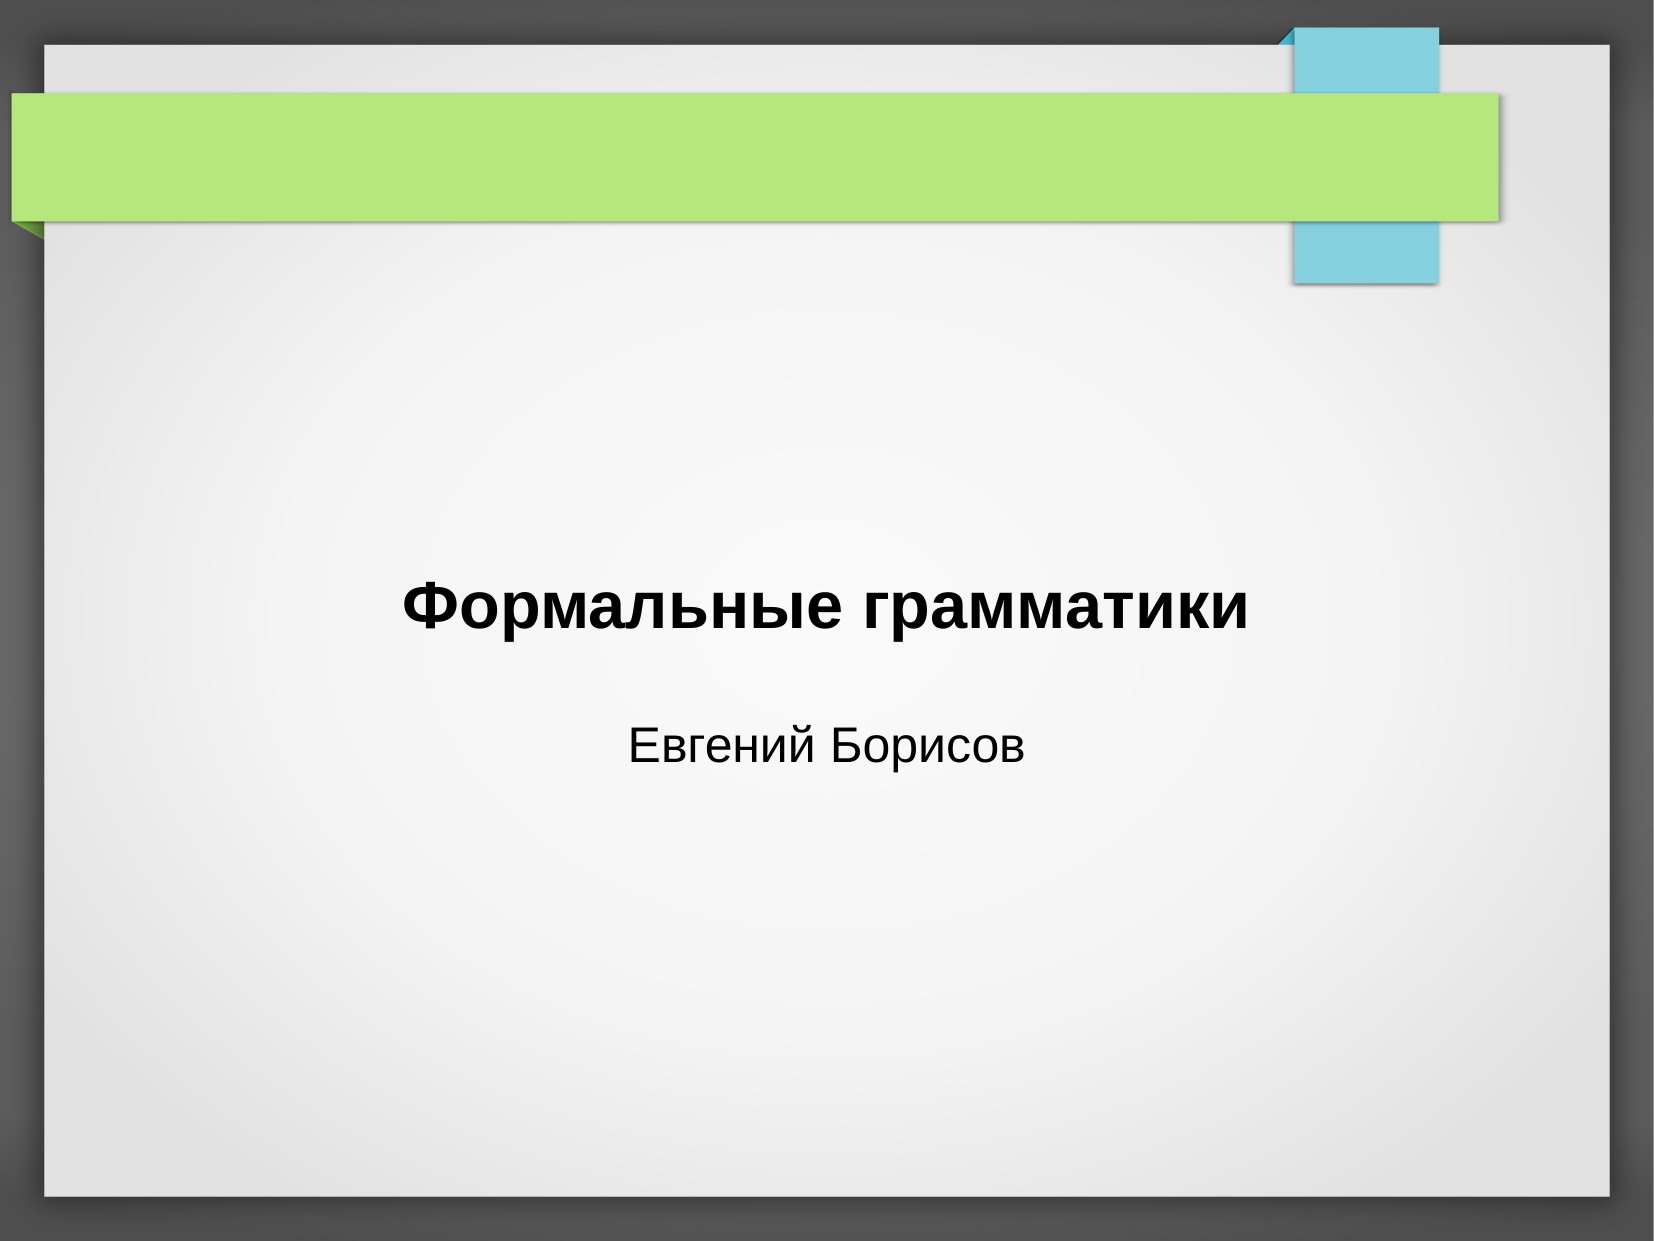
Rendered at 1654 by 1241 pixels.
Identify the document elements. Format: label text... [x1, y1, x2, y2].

picture [0, 0, 1654, 1241]
subtitle Формальные грамматики Евгений Борисов [82, 290, 1571, 1010]
